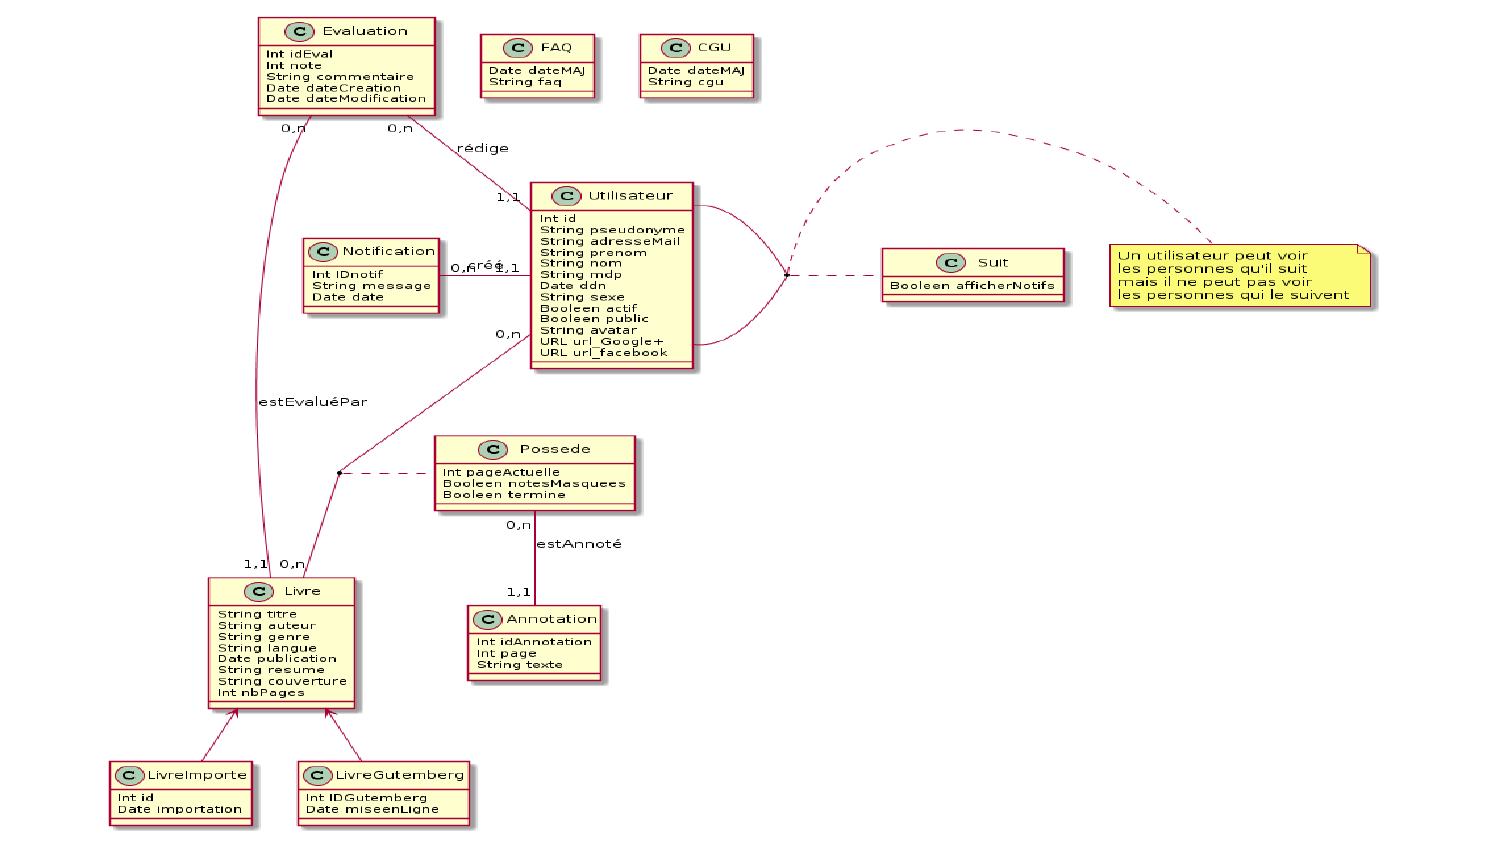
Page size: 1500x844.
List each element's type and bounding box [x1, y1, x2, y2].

picture [102, 10, 1398, 834]
